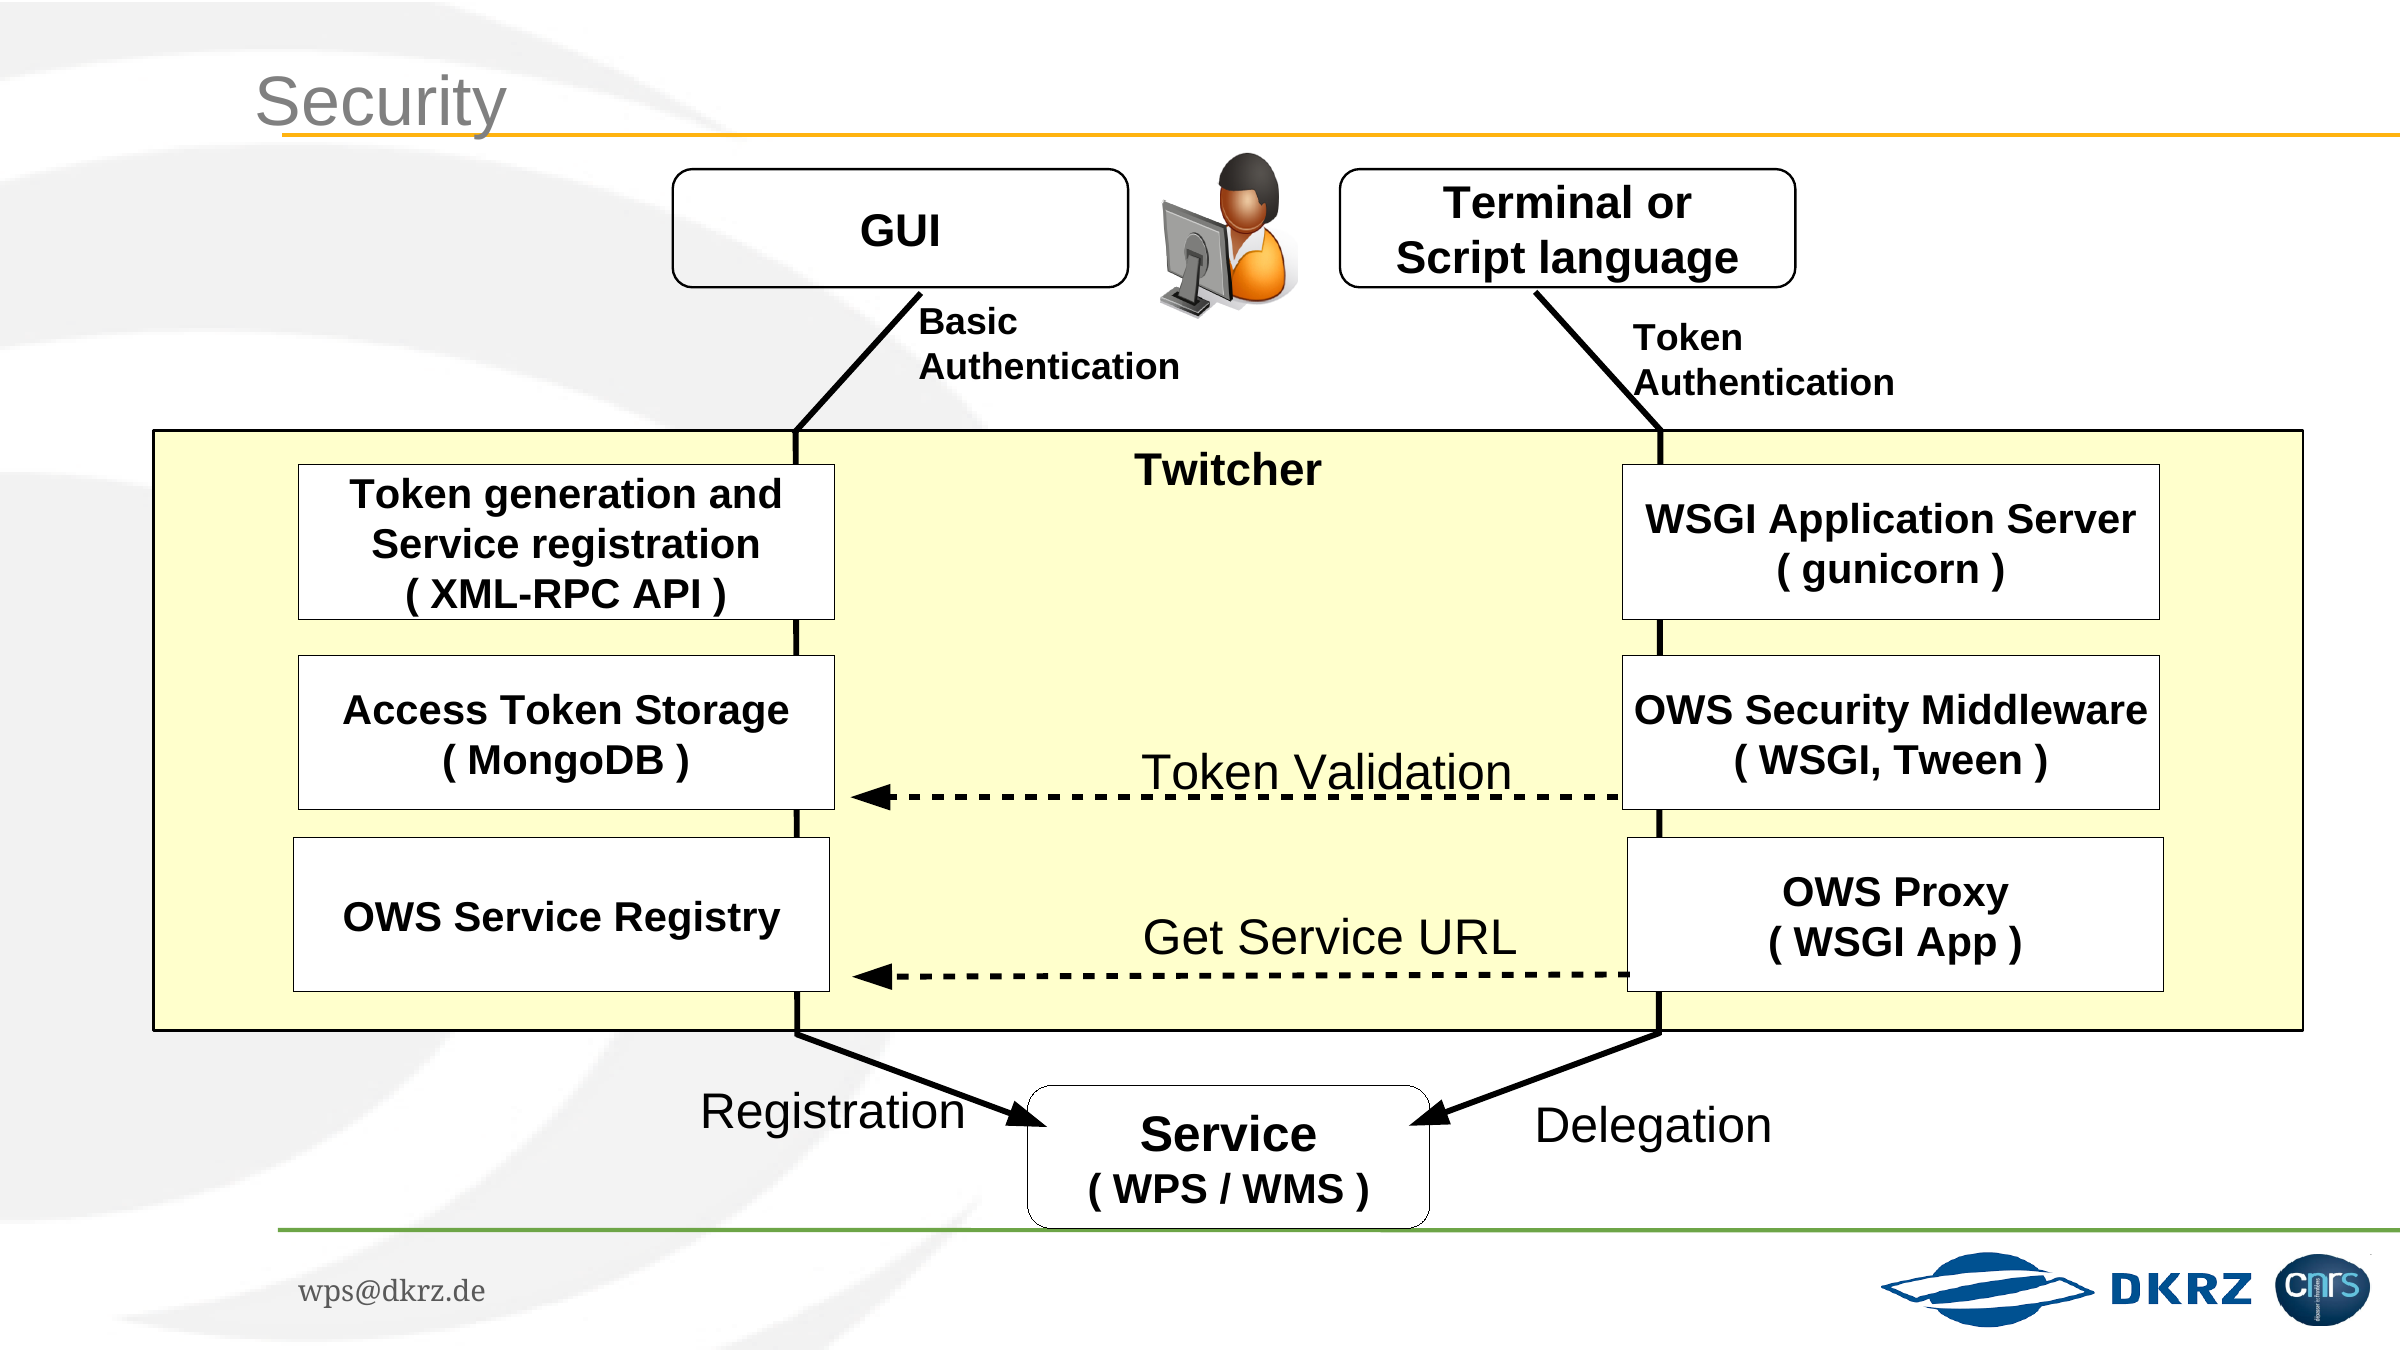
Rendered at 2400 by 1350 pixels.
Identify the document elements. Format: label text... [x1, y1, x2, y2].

text_box Terminal or Script language [1339, 169, 1796, 288]
text_box Get Service URL [1127, 897, 1533, 973]
text_box Basic Authentication [903, 289, 1233, 402]
text_box Registration [685, 1070, 982, 1146]
text_box OWS Security Middleware ( WSGI, Tween ) [1622, 655, 2160, 810]
text_box Twitcher [1662, 430, 2304, 1031]
picture [0, 0, 2400, 1350]
text_box OWS Proxy ( WSGI App ) [1627, 837, 2164, 992]
text_box GUI [672, 169, 1129, 288]
text_box Token Validation [1126, 732, 1534, 808]
text_box WSGI Application Server ( gunicorn ) [1622, 464, 2160, 620]
text_box Token Authentication [1618, 305, 1924, 414]
text_box Access Token Storage ( MongoDB ) [298, 655, 835, 810]
text_box Service ( WPS / WMS ) [1027, 1085, 1430, 1229]
picture [801, 1031, 1653, 1110]
title Security [200, 47, 839, 158]
text_box Delegation [1519, 1085, 1789, 1160]
text_box Twitcher [153, 430, 794, 1031]
text_box Twitcher [799, 430, 1657, 1031]
text_box Token generation and Service registration ( XML-RPC API ) [298, 464, 835, 620]
text_box OWS Service Registry [293, 837, 830, 992]
